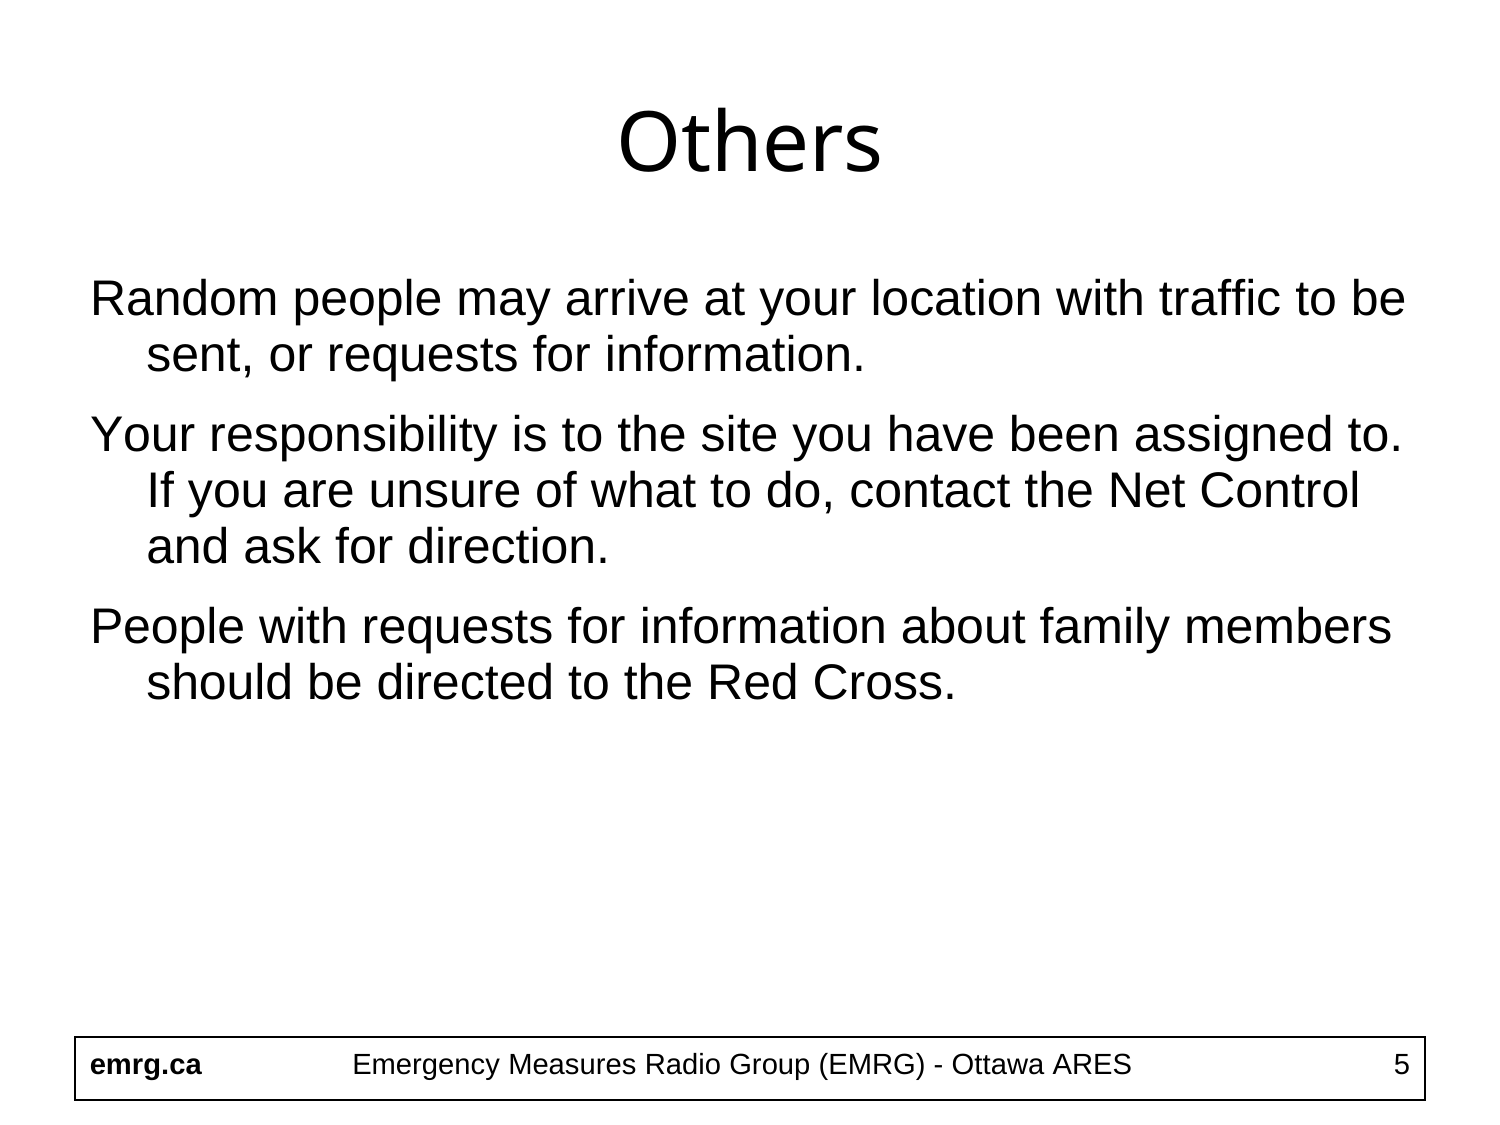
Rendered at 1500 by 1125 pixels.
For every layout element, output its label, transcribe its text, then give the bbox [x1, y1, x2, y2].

title Others [75, 45, 1426, 233]
text_box <number> [1246, 1037, 1426, 1103]
list Random people may arrive at your location with traffic to be sent, or requests for information. Your responsibility is to the site you have been assigned to. If you are unsure of what to do, contact the Net Control and ask for direction. People with requests for information about family members should be directed to the Red Cross. [75, 262, 1426, 1006]
text_box Emergency Measures Radio Group (EMRG) - Ottawa ARES [247, 1037, 1238, 1103]
